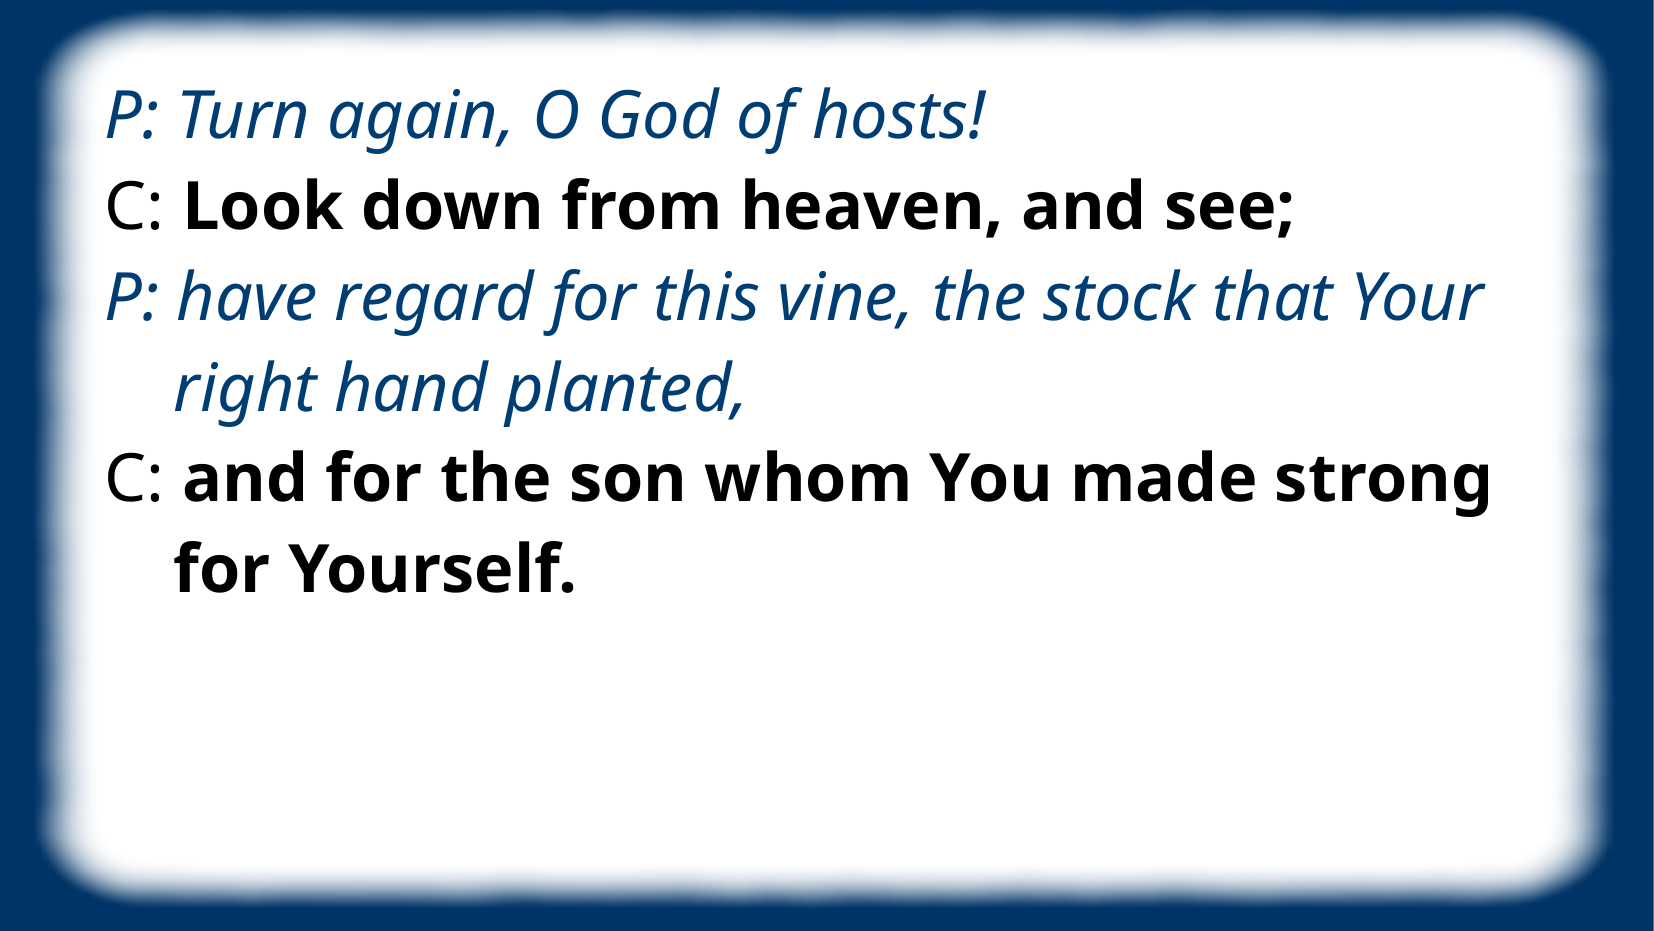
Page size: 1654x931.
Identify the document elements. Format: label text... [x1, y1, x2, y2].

picture [0, 0, 1654, 931]
text_box P: Turn again, O God of hosts! C: Look down from heaven, and see; P: have regard for this vine, the stock that Your right hand planted, C: and for the son whom You made strong for Yourself. [90, 60, 1546, 608]
